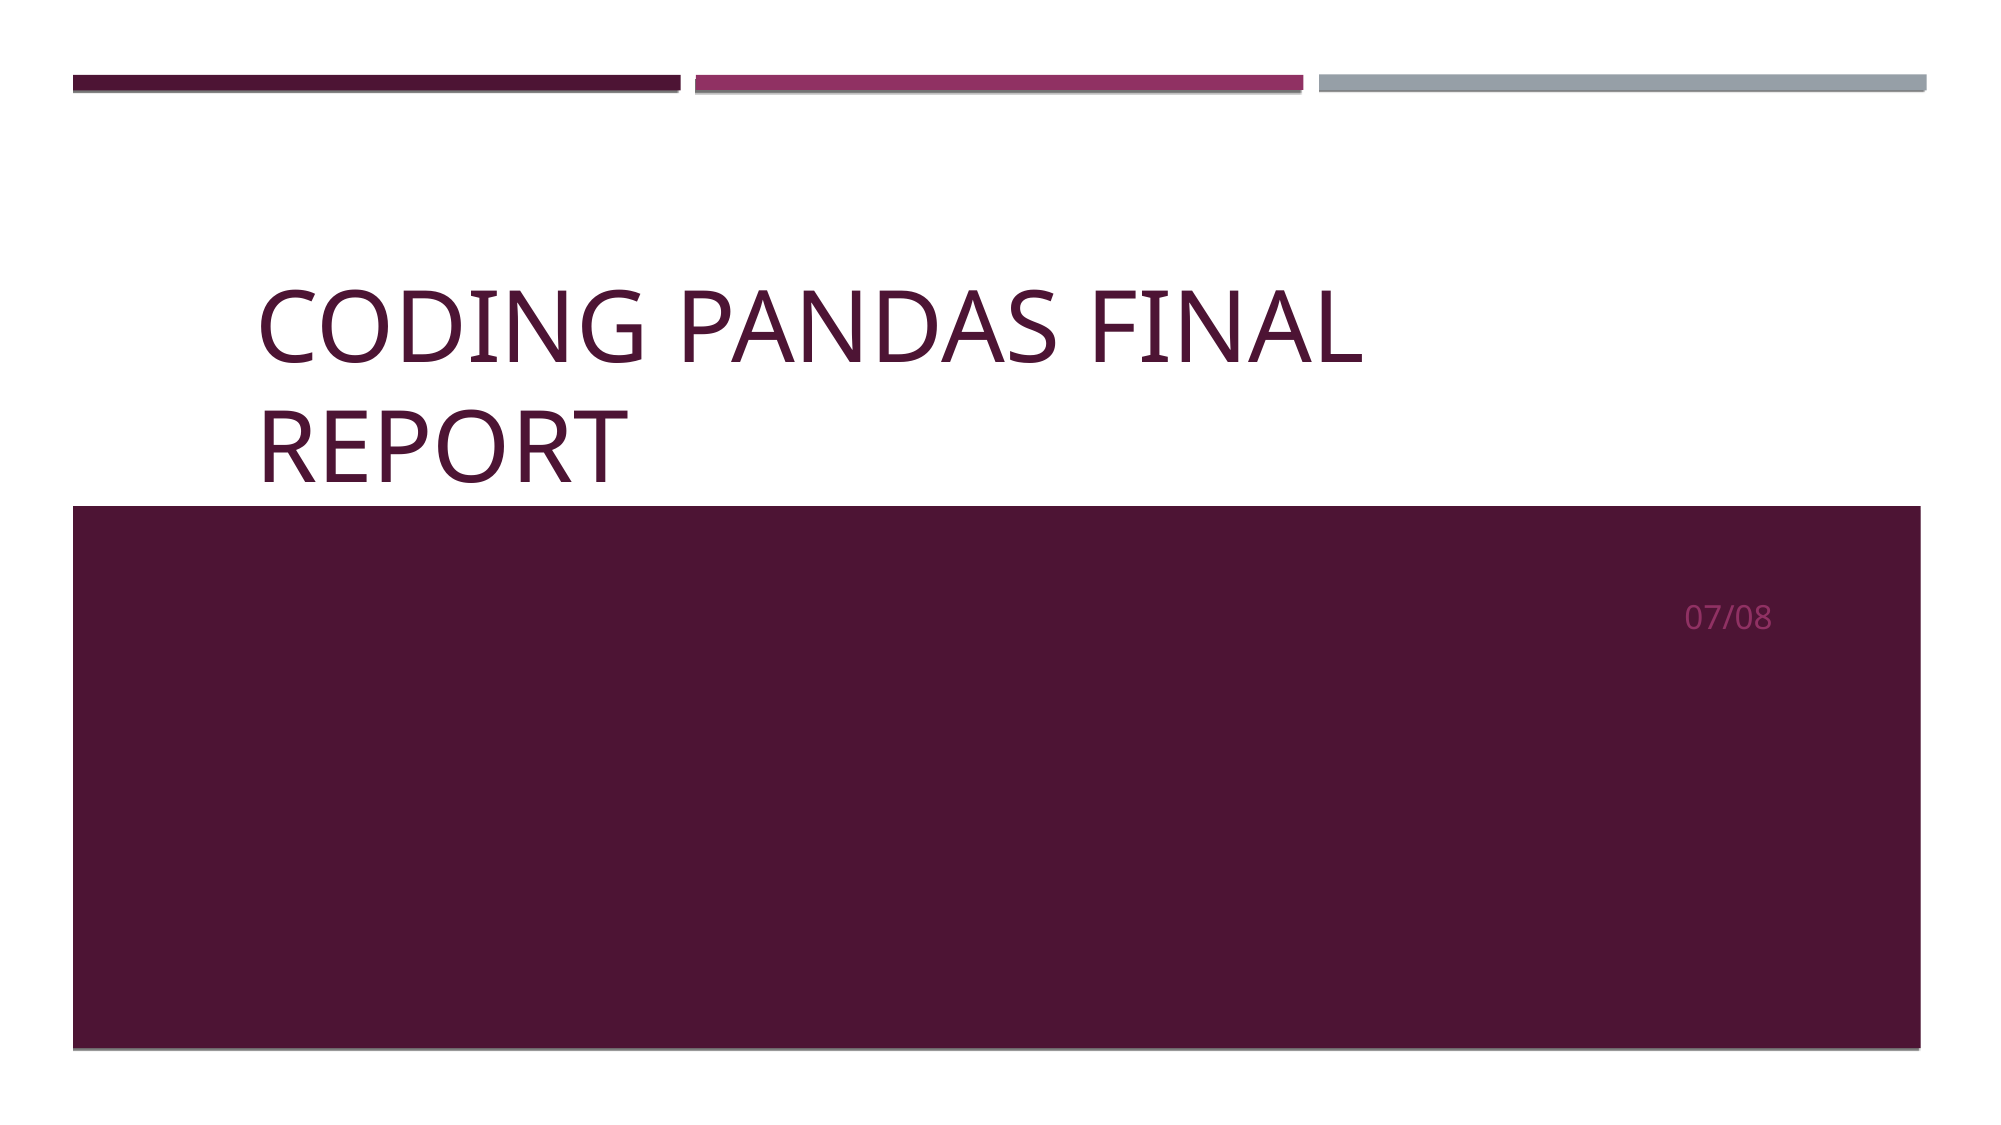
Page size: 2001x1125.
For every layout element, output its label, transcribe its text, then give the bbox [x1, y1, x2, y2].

title Coding Pandas Final Report [240, 211, 1780, 511]
subtitle 07/08 [264, 581, 1788, 742]
